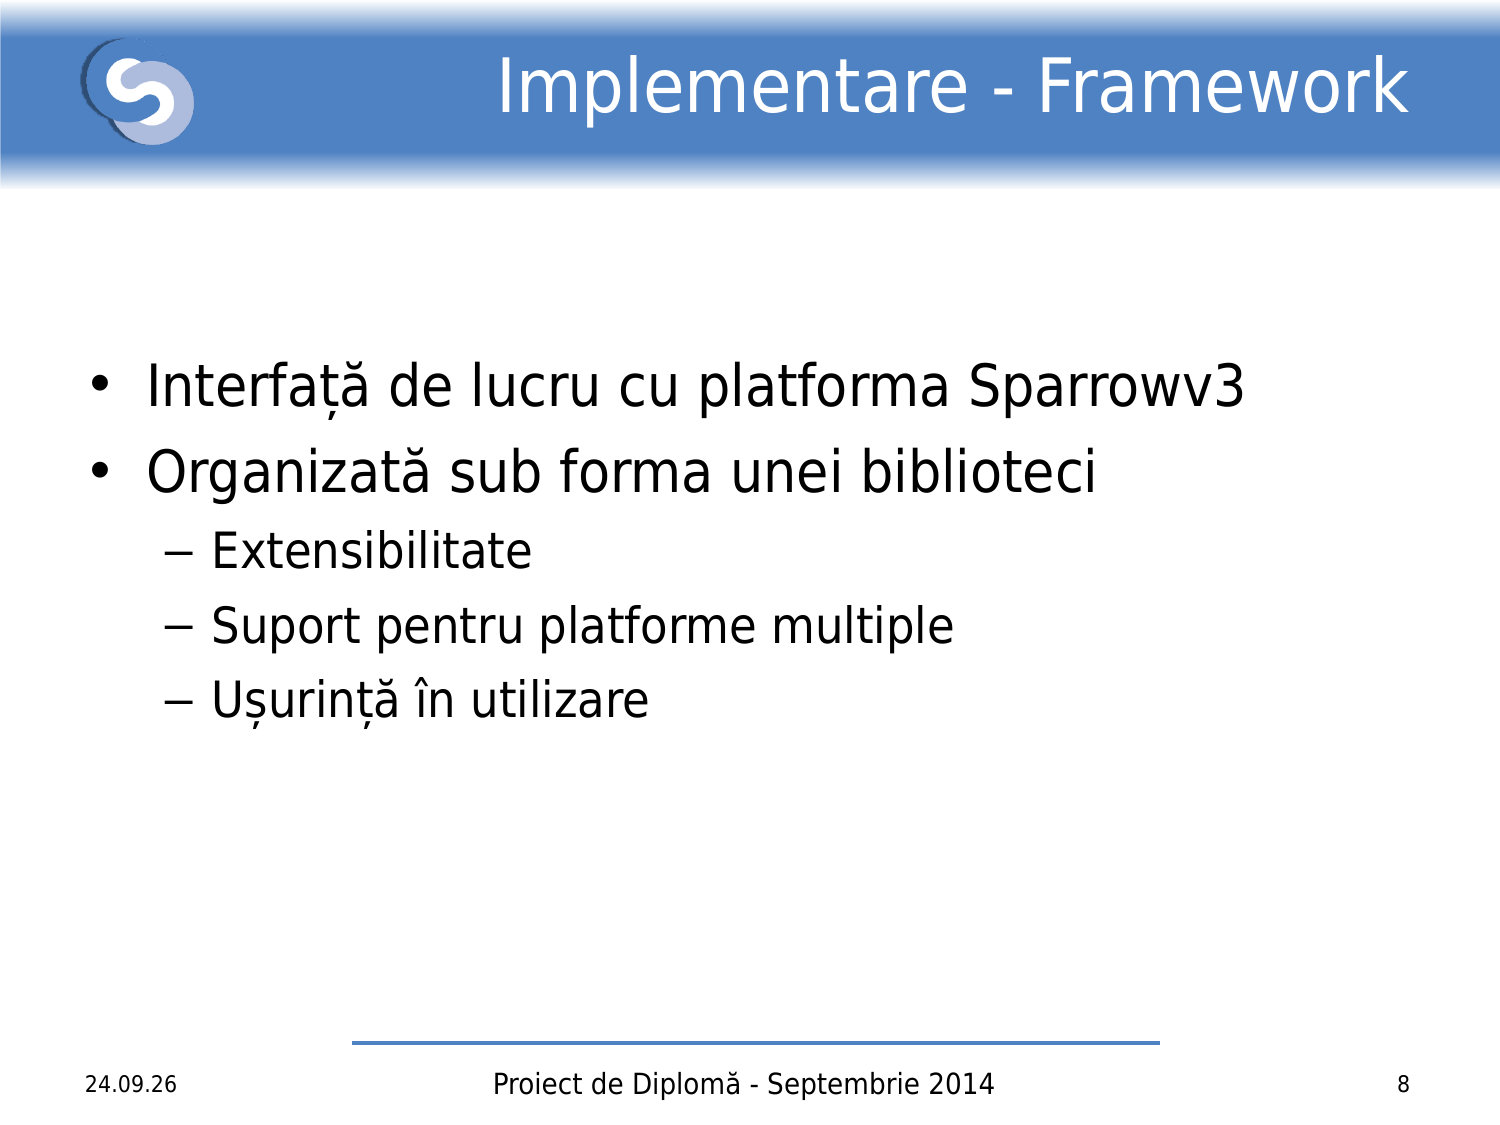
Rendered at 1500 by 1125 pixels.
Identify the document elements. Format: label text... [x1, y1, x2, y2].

title Implementare - Framework [199, 11, 1425, 155]
picture [0, 0, 1500, 189]
list Interfață de lucru cu platforma Sparrowv3 Organizată sub forma unei biblioteci Extensibilitate Suport pentru platforme multiple Ușurință în utilizare [75, 203, 1426, 872]
